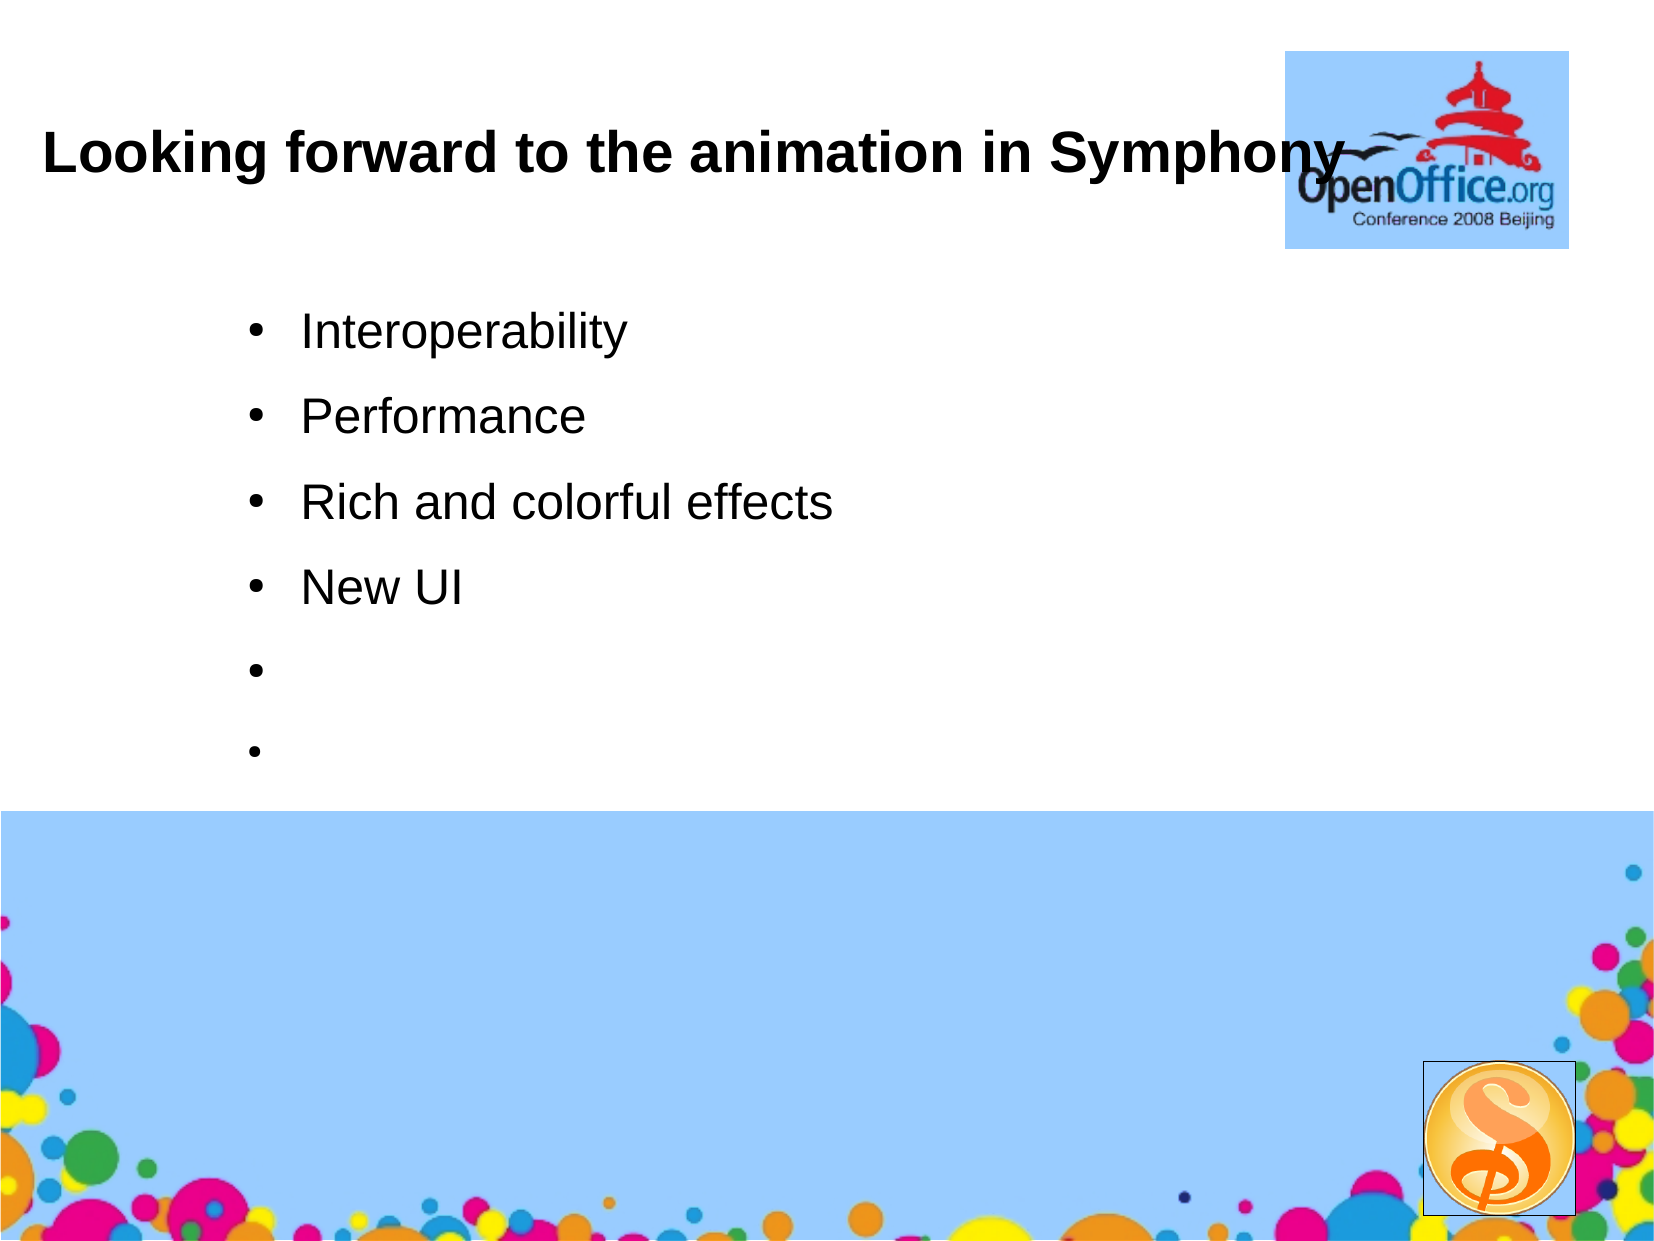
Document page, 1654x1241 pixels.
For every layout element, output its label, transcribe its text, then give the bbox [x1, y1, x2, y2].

picture [1285, 203, 1569, 250]
title Looking forward to the animation in Symphony [27, 112, 1654, 203]
picture [0, 811, 1654, 1241]
list Interoperability Performance Rich and colorful effects New UI [196, 295, 1526, 1194]
picture [1424, 1062, 1575, 1215]
picture [1285, 51, 1569, 112]
